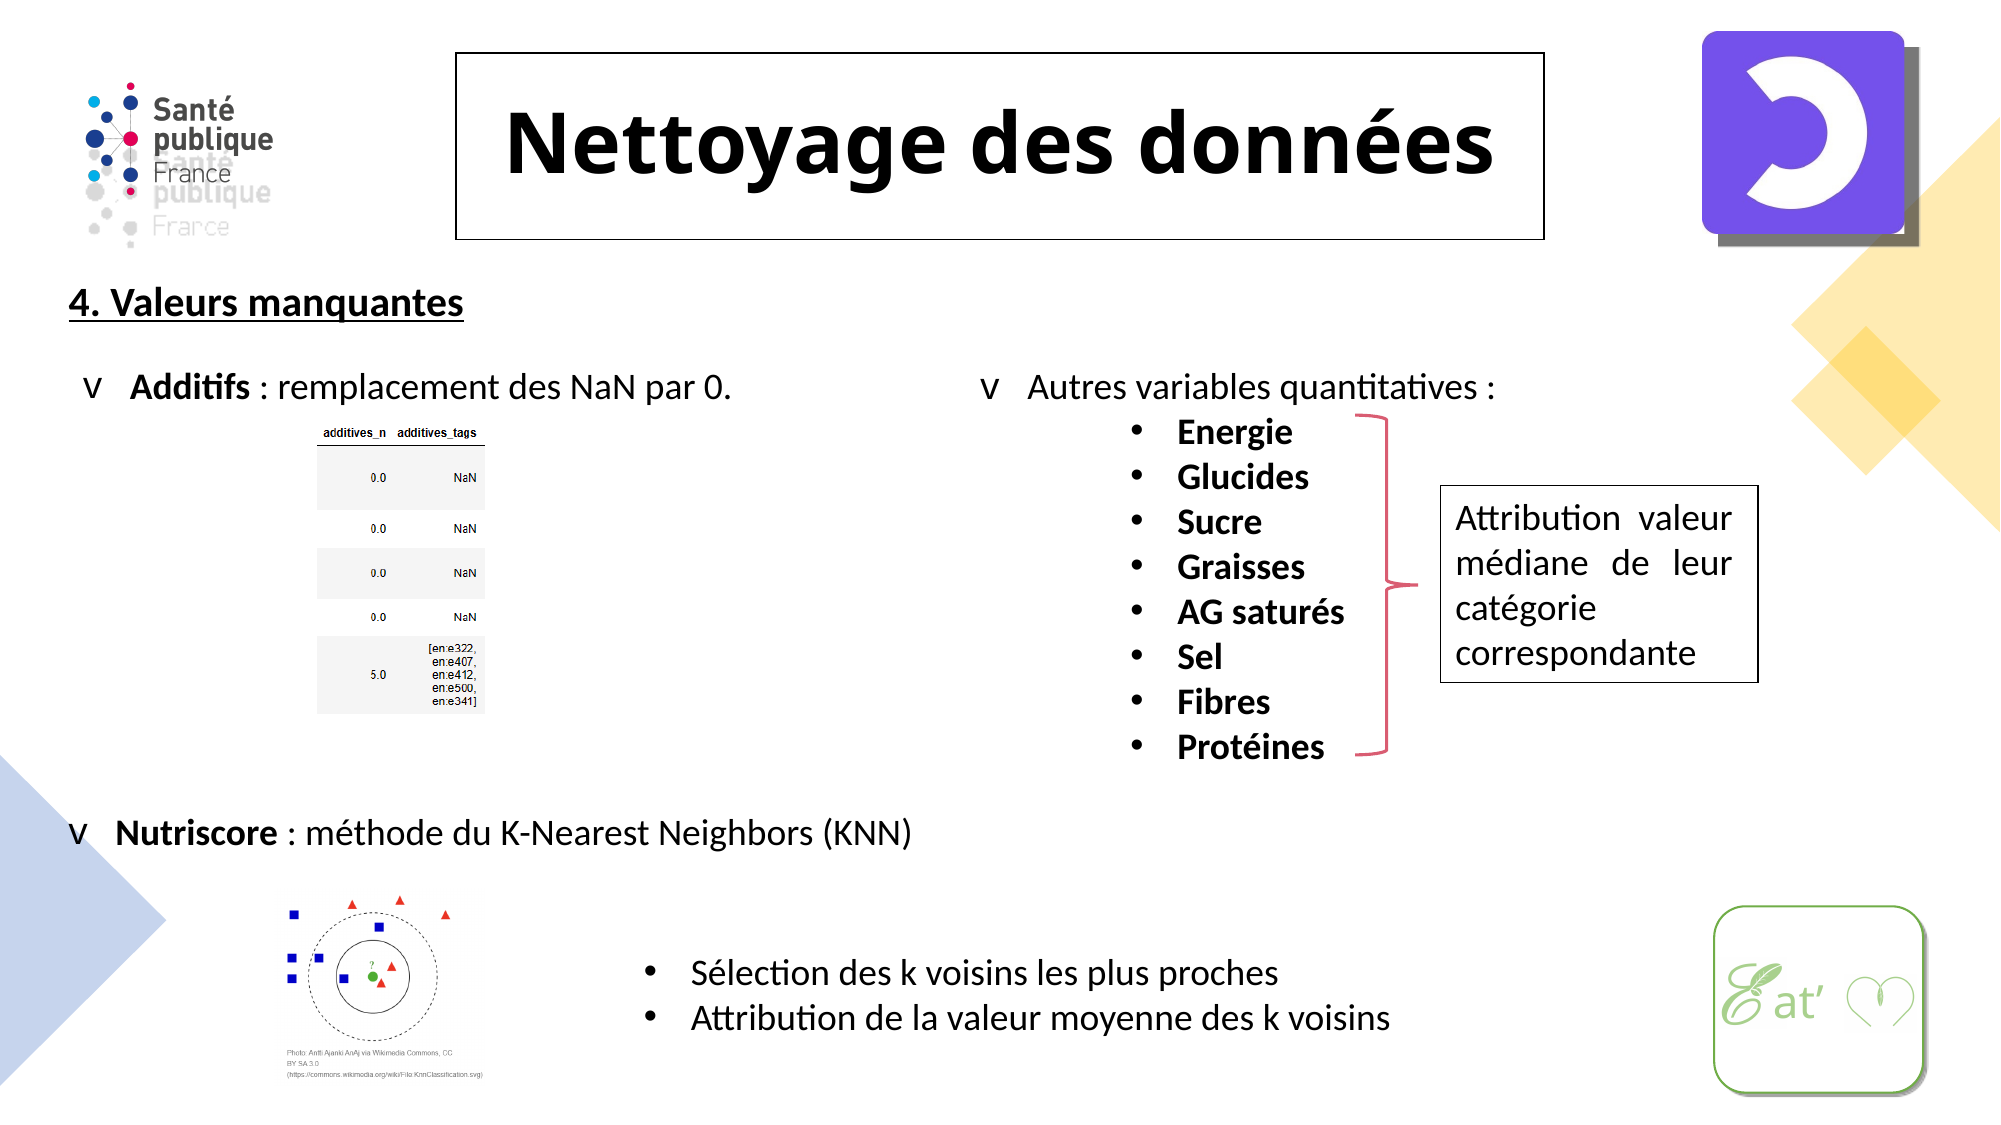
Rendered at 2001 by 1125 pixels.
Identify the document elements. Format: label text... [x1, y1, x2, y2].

title Nettoyage des données [455, 53, 1544, 240]
picture [1702, 31, 1905, 234]
picture [83, 46, 323, 237]
picture [1716, 957, 1787, 1029]
text_box [0, 754, 167, 1086]
text_box Attribution valeur médiane de leur catégorie correspondante [1440, 485, 1758, 683]
text_box [1791, 116, 2000, 533]
picture [1844, 974, 1917, 1033]
picture [317, 422, 485, 717]
text_box Sélection des k voisins les plus proches Attribution de la valeur moyenne des k voisins [628, 940, 1516, 1047]
text_box Additifs : remplacement des NaN par 0. [68, 354, 771, 416]
picture [274, 888, 485, 1086]
text_box [1714, 906, 1924, 1093]
text_box Autres variables quantitatives : Energie Glucides Sucre Graisses AG saturés Sel Fibres Protéines [965, 354, 1516, 779]
text_box at’ [1757, 965, 1874, 1036]
text_box Nutriscore : méthode du K-Nearest Neighbors (KNN) [53, 800, 1495, 861]
text_box 4. Valeurs manquantes [53, 267, 710, 334]
